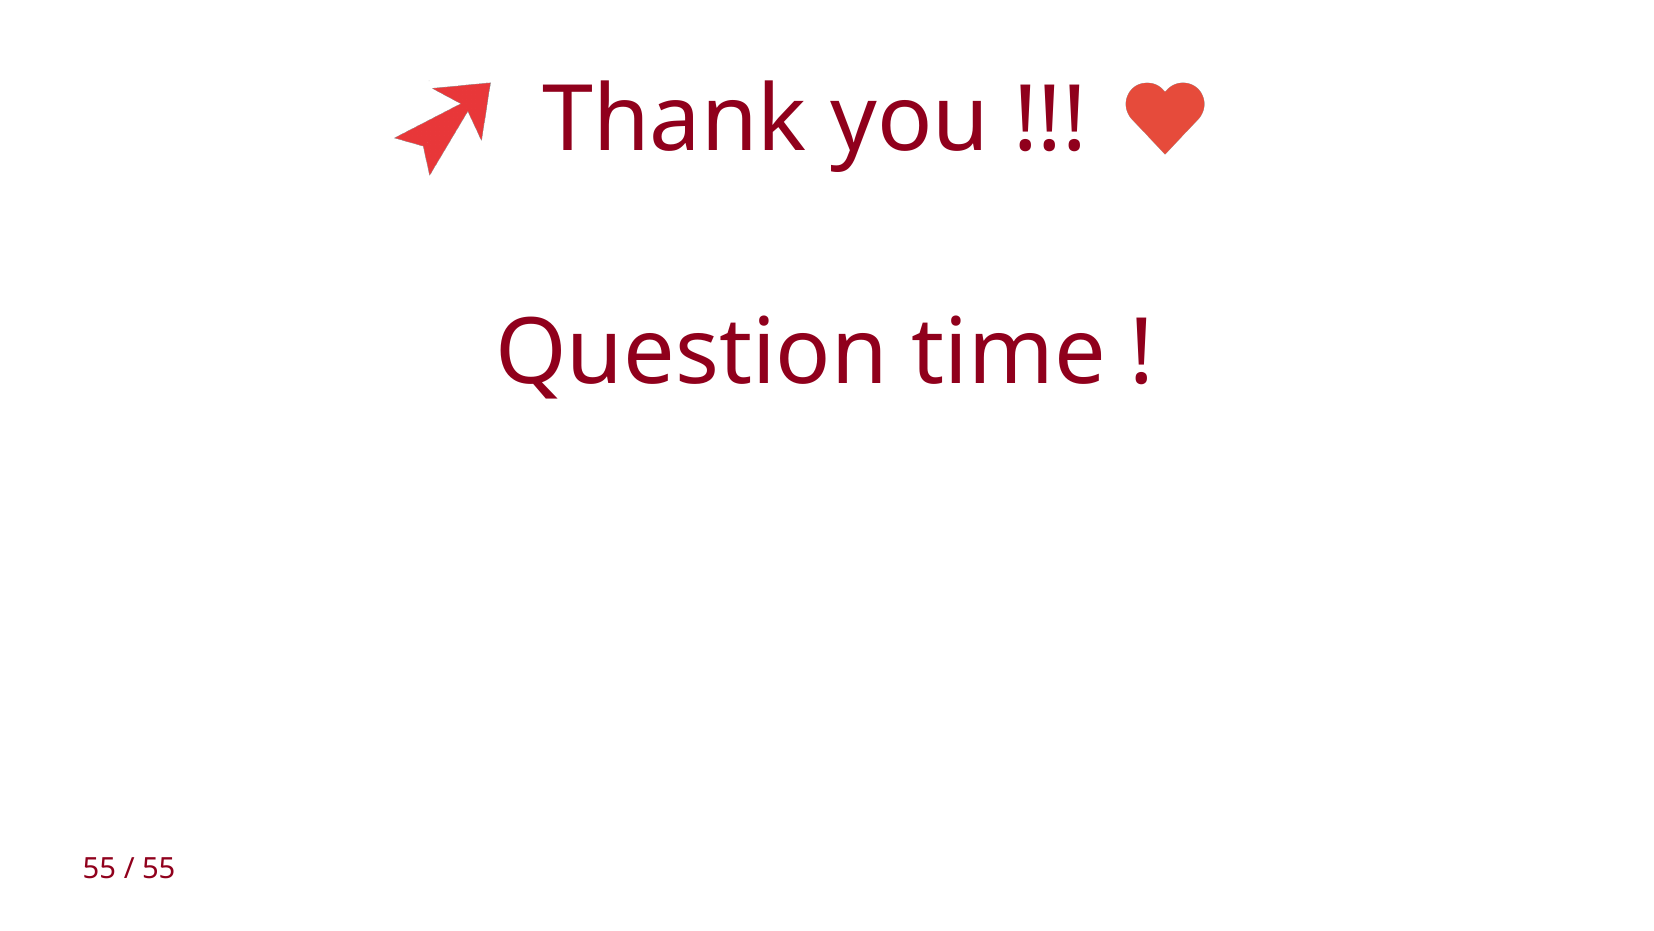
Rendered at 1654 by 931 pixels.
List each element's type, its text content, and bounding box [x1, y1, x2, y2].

picture [1122, 72, 1208, 158]
title Thank you !!! [82, 37, 1571, 193]
title Question time ! [81, 270, 1570, 426]
picture [390, 72, 494, 181]
